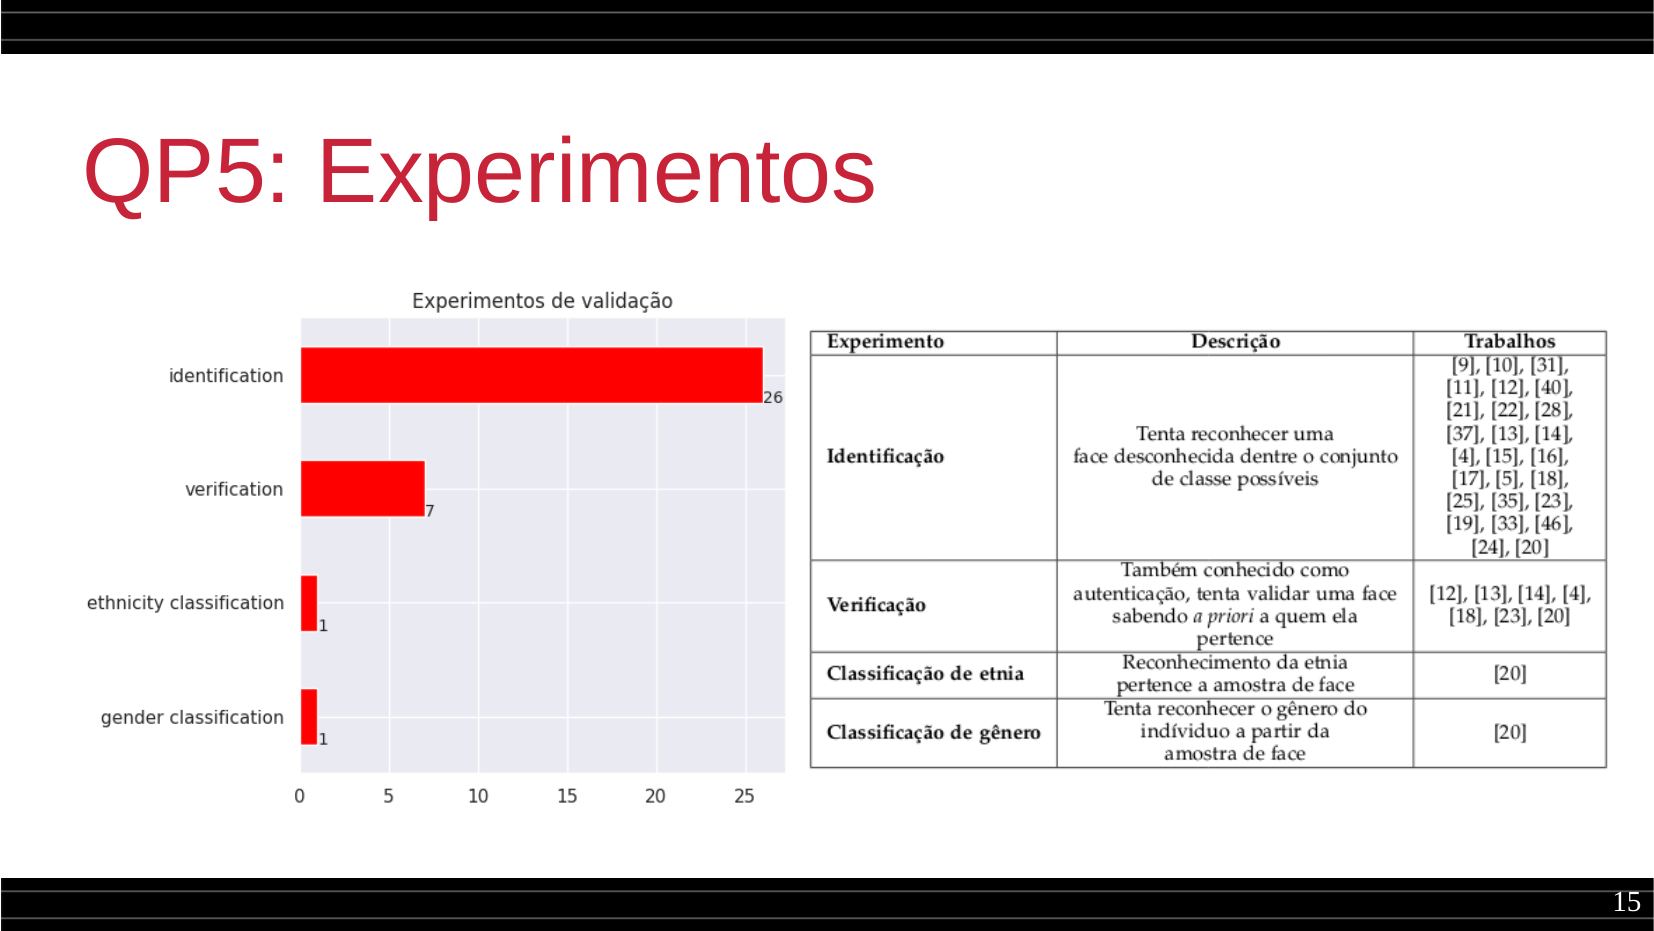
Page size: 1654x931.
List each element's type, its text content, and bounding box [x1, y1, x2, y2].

picture [1, 0, 1654, 54]
picture [1, 878, 1654, 931]
picture [66, 271, 1613, 827]
title QP5: Experimentos [82, 92, 1571, 249]
